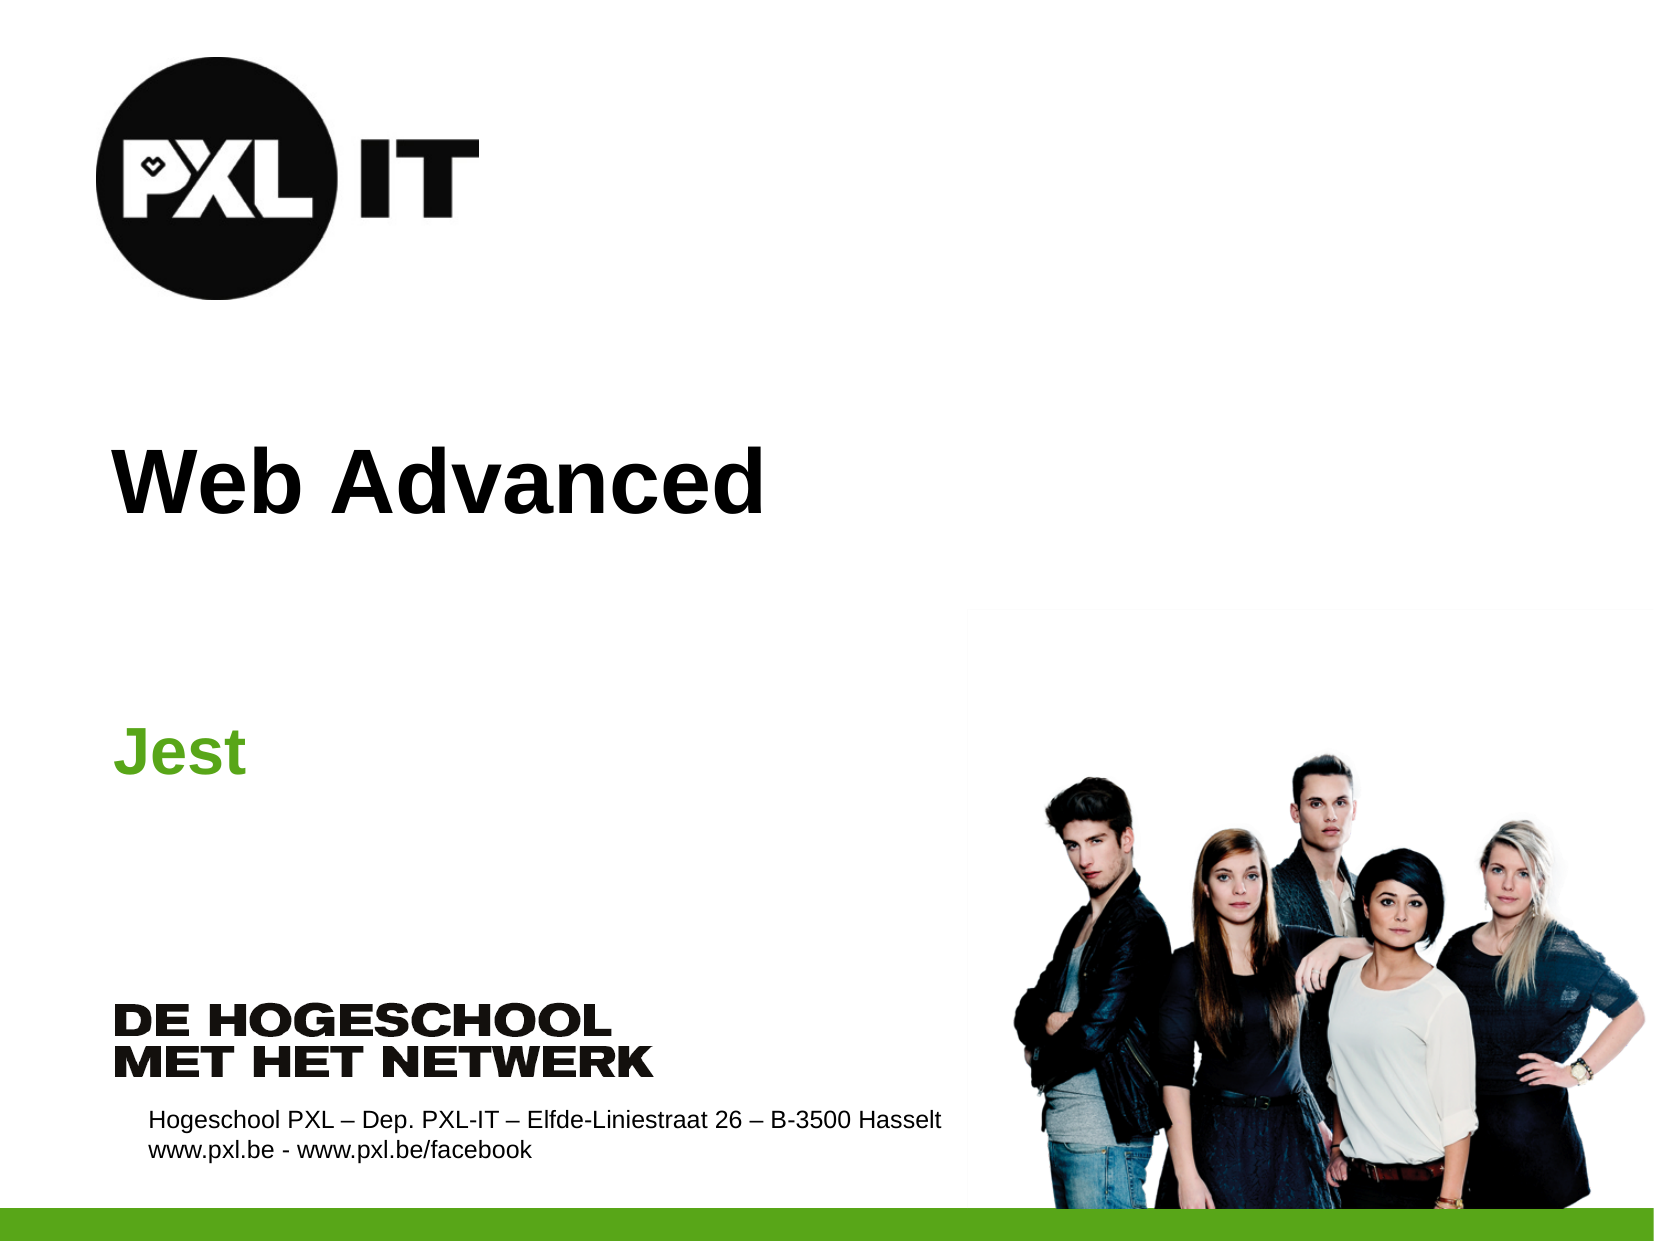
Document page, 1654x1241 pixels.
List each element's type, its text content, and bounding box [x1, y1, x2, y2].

picture [967, 609, 1654, 1209]
picture [96, 57, 479, 300]
text_box Web Advanced [96, 344, 1502, 611]
text_box Jest [98, 700, 968, 907]
picture [115, 1002, 654, 1077]
